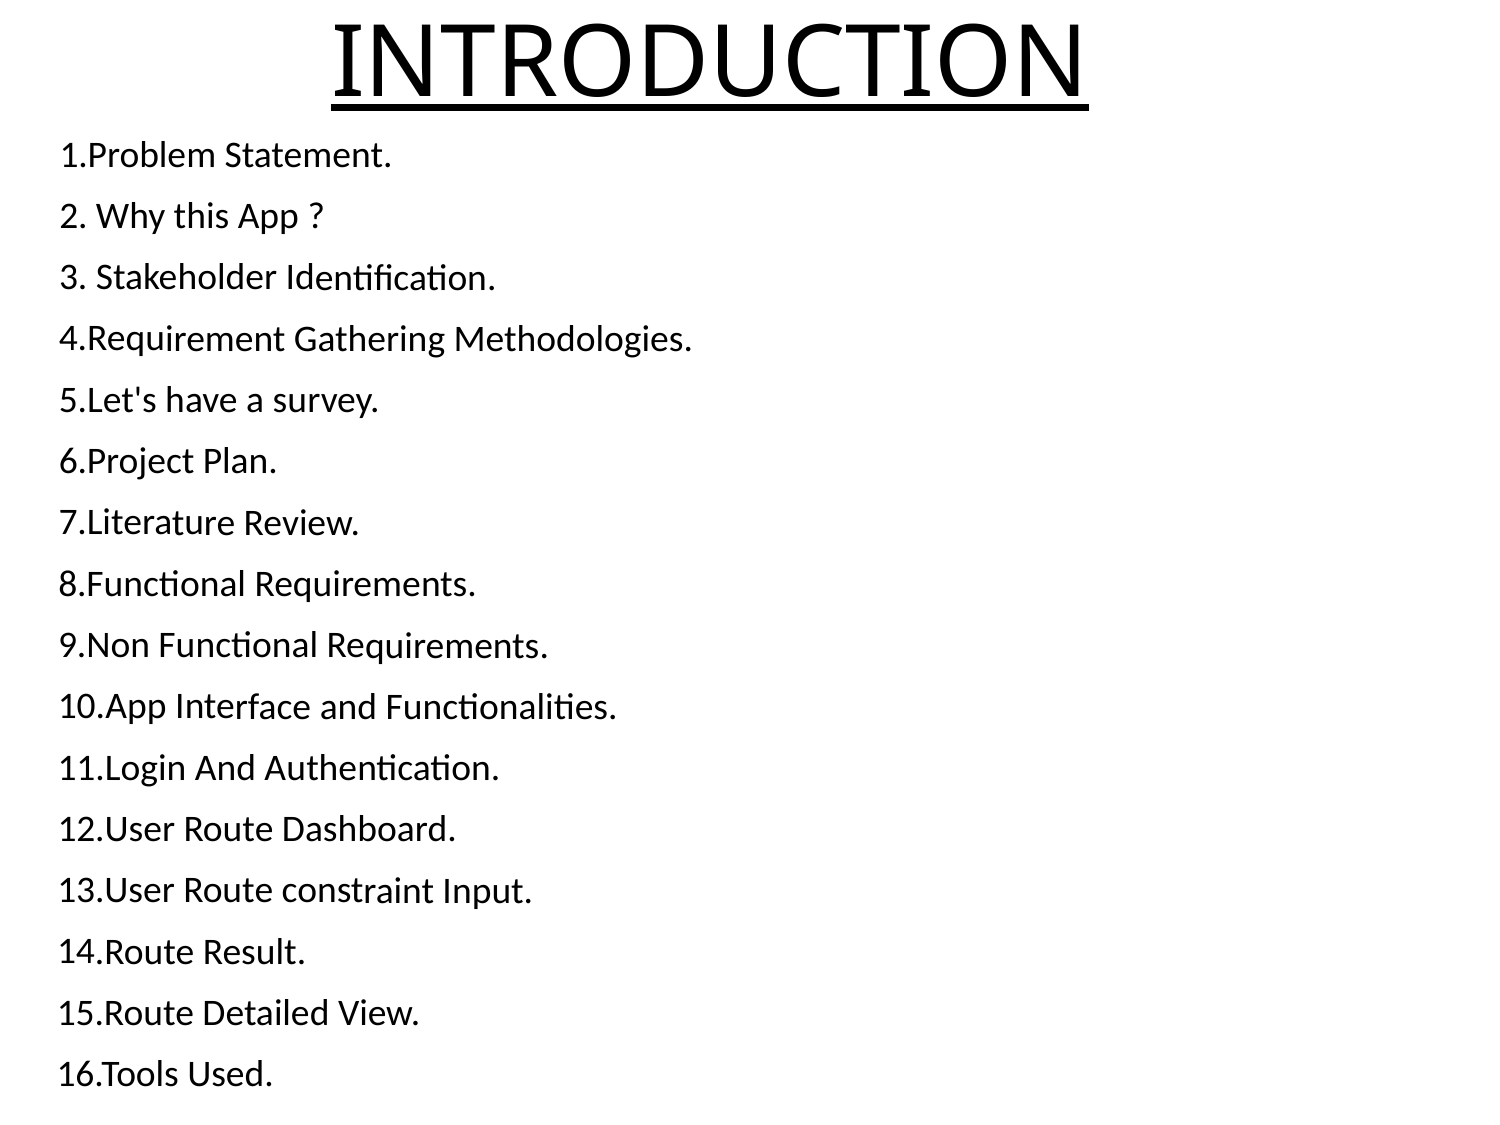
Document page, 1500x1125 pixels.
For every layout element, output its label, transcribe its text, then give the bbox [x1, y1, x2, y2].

subtitle 1.Problem Statement. 2. Why this App ? 3. Stakeholder Identification. 4.Requirement Gathering Methodologies. 5.Let's have a survey. 6.Project Plan. 7.Literature Review. 8.Functional Requirements. 9.Non Functional Requirements. 10.App Interface and Functionalities. 11.Login And Authentication. 12.User Route Dashboard. 13.User Route constraint Input. 14.Route Result. 15.Route Detailed View. 16.Tools Used. [41, 127, 1349, 1125]
title INTRODUCTION [72, 0, 1348, 126]
